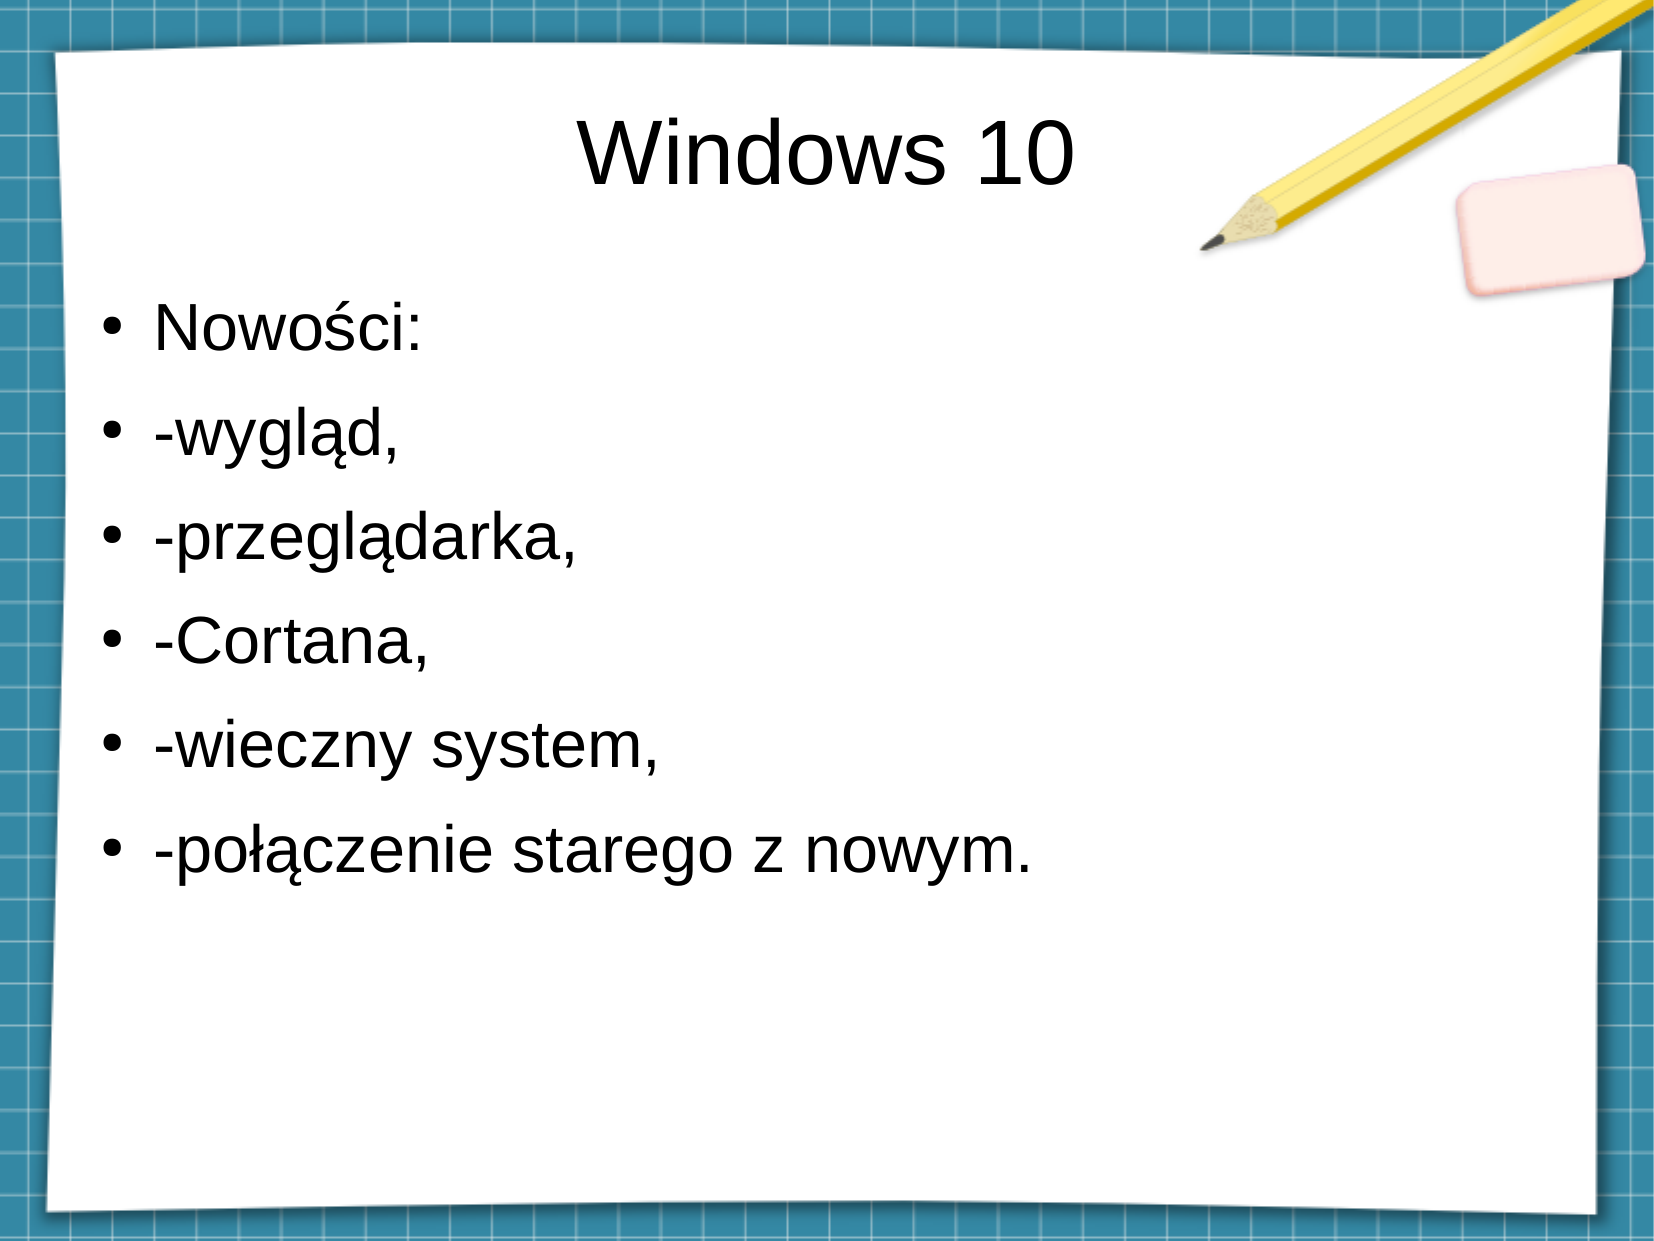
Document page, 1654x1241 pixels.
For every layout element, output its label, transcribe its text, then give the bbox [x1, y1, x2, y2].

picture [0, 0, 1654, 1241]
title Windows 10 [82, 49, 1571, 257]
list Nowości: -wygląd, -przeglądarka, -Cortana, -wieczny system, -połączenie starego z nowym. [82, 290, 1571, 1010]
